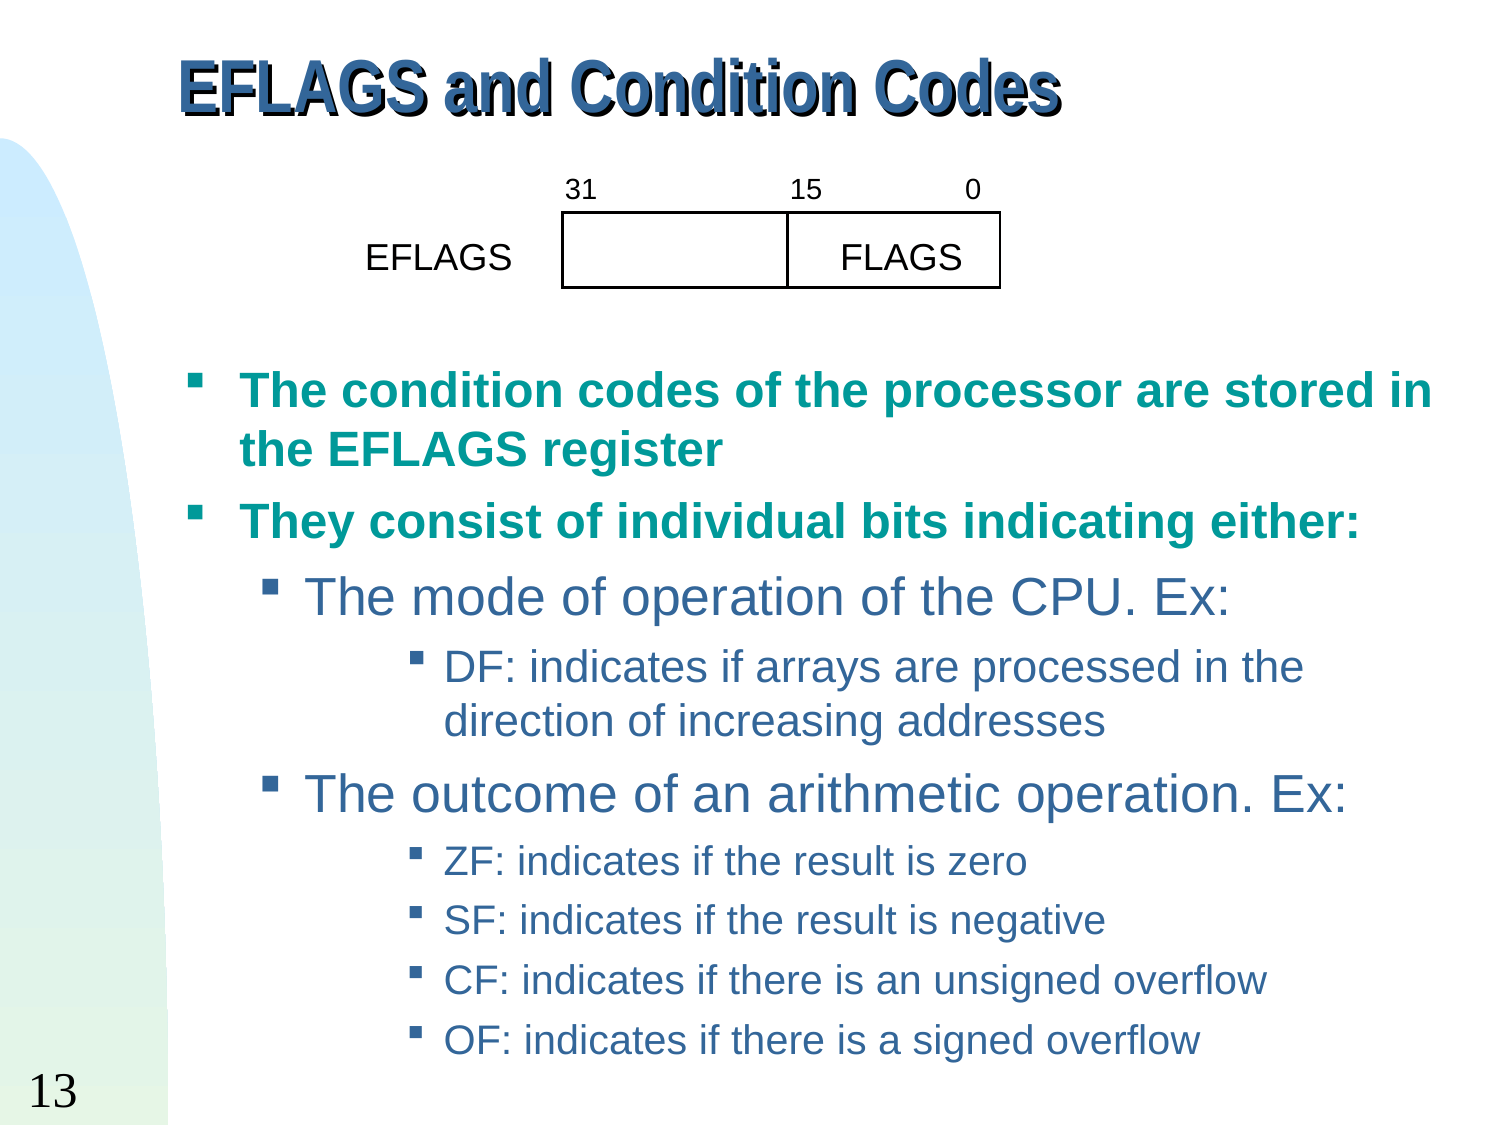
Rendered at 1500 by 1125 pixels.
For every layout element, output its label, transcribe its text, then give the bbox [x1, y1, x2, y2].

title EFLAGS and Condition Codes [162, 24, 1456, 163]
text_box 0 [950, 162, 997, 213]
list The condition codes of the processor are stored in the EFLAGS register They consist of individual bits indicating either: The mode of operation of the CPU. Ex: DF: indicates if arrays are processed in the direction of increasing addresses The outcome of an arithmetic operation. Ex: ZF: indicates if the result is zero SF: indicates if the result is negative CF: indicates if there is an unsigned overflow OF: indicates if there is a signed overflow [168, 350, 1463, 1075]
text_box EFLAGS [349, 224, 538, 286]
text_box 15 [775, 162, 838, 213]
text_box FLAGS [825, 224, 978, 286]
text_box 31 [550, 162, 613, 213]
